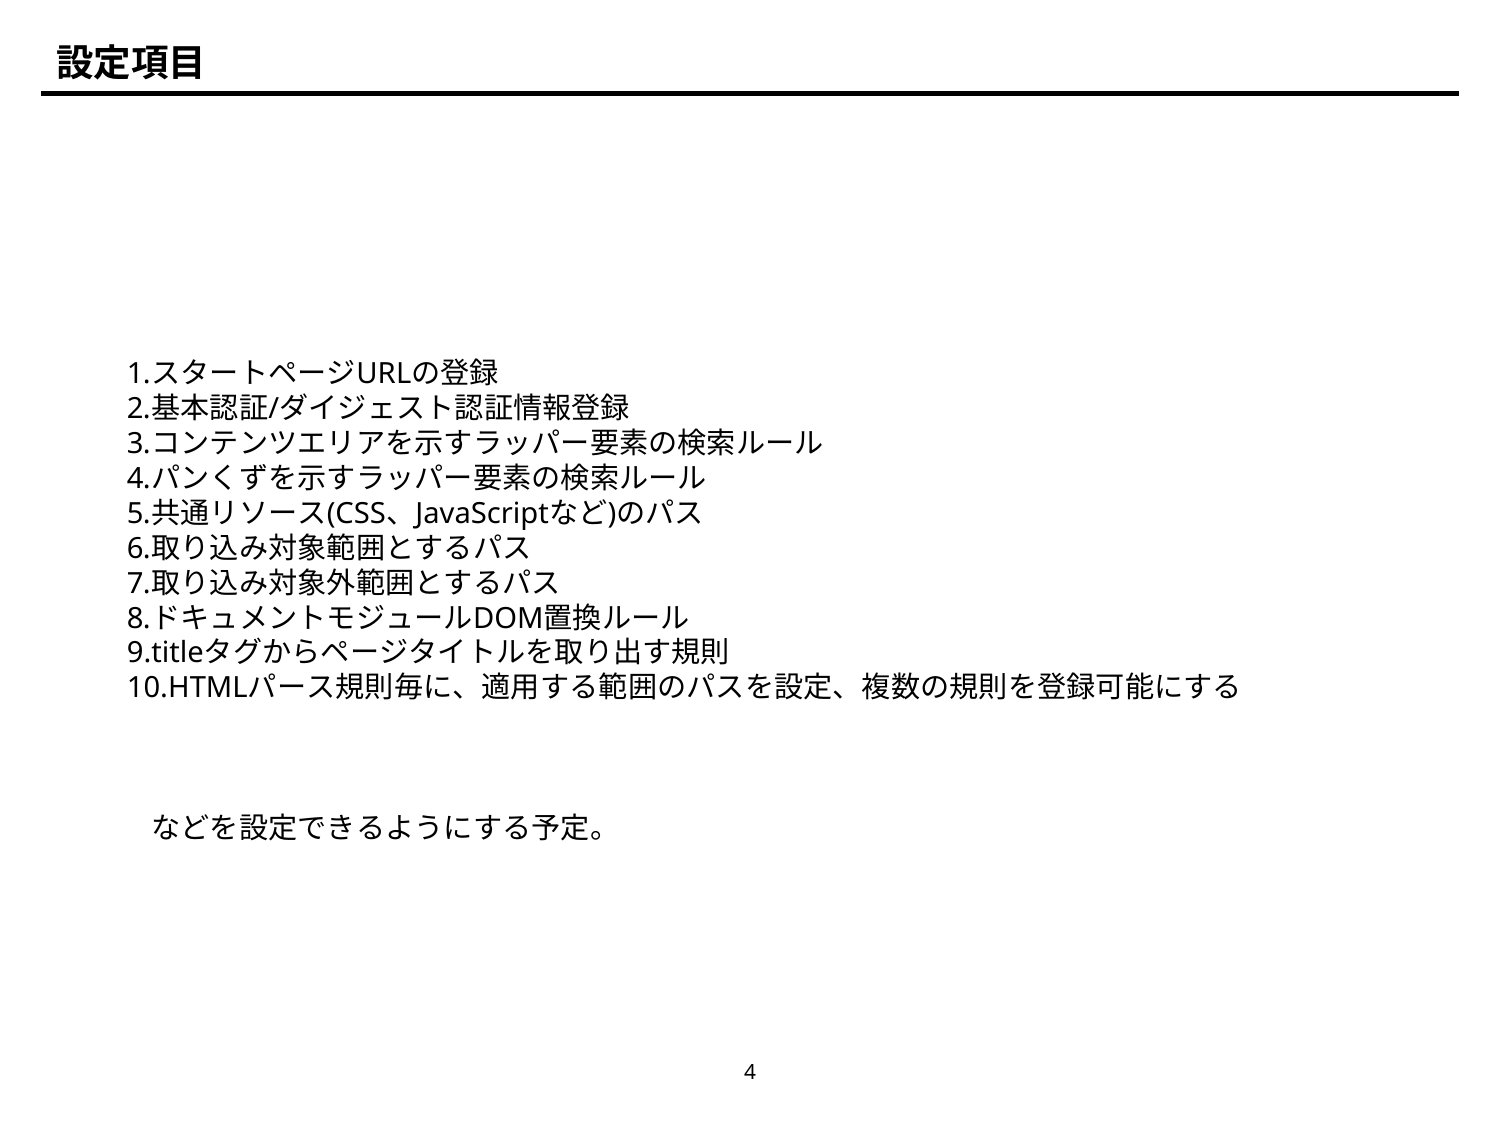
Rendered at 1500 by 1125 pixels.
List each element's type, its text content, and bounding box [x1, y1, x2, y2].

title 設定項目 [41, 24, 1459, 97]
text_box スタートページURLの登録 基本認証/ダイジェスト認証情報登録 コンテンツエリアを示すラッパー要素の検索ルール パンくずを示すラッパー要素の検索ルール 共通リソース(CSS、JavaScriptなど)のパス 取り込み対象範囲とするパス 取り込み対象外範囲とするパス ドキュメントモジュールDOM置換ルール titleタグからページタイトルを取り出す規則 HTMLパース規則毎に、適用する範囲のパスを設定、複数の規則を登録可能にする [112, 346, 1388, 712]
text_box などを設定できるようにする予定。 [112, 802, 1388, 852]
